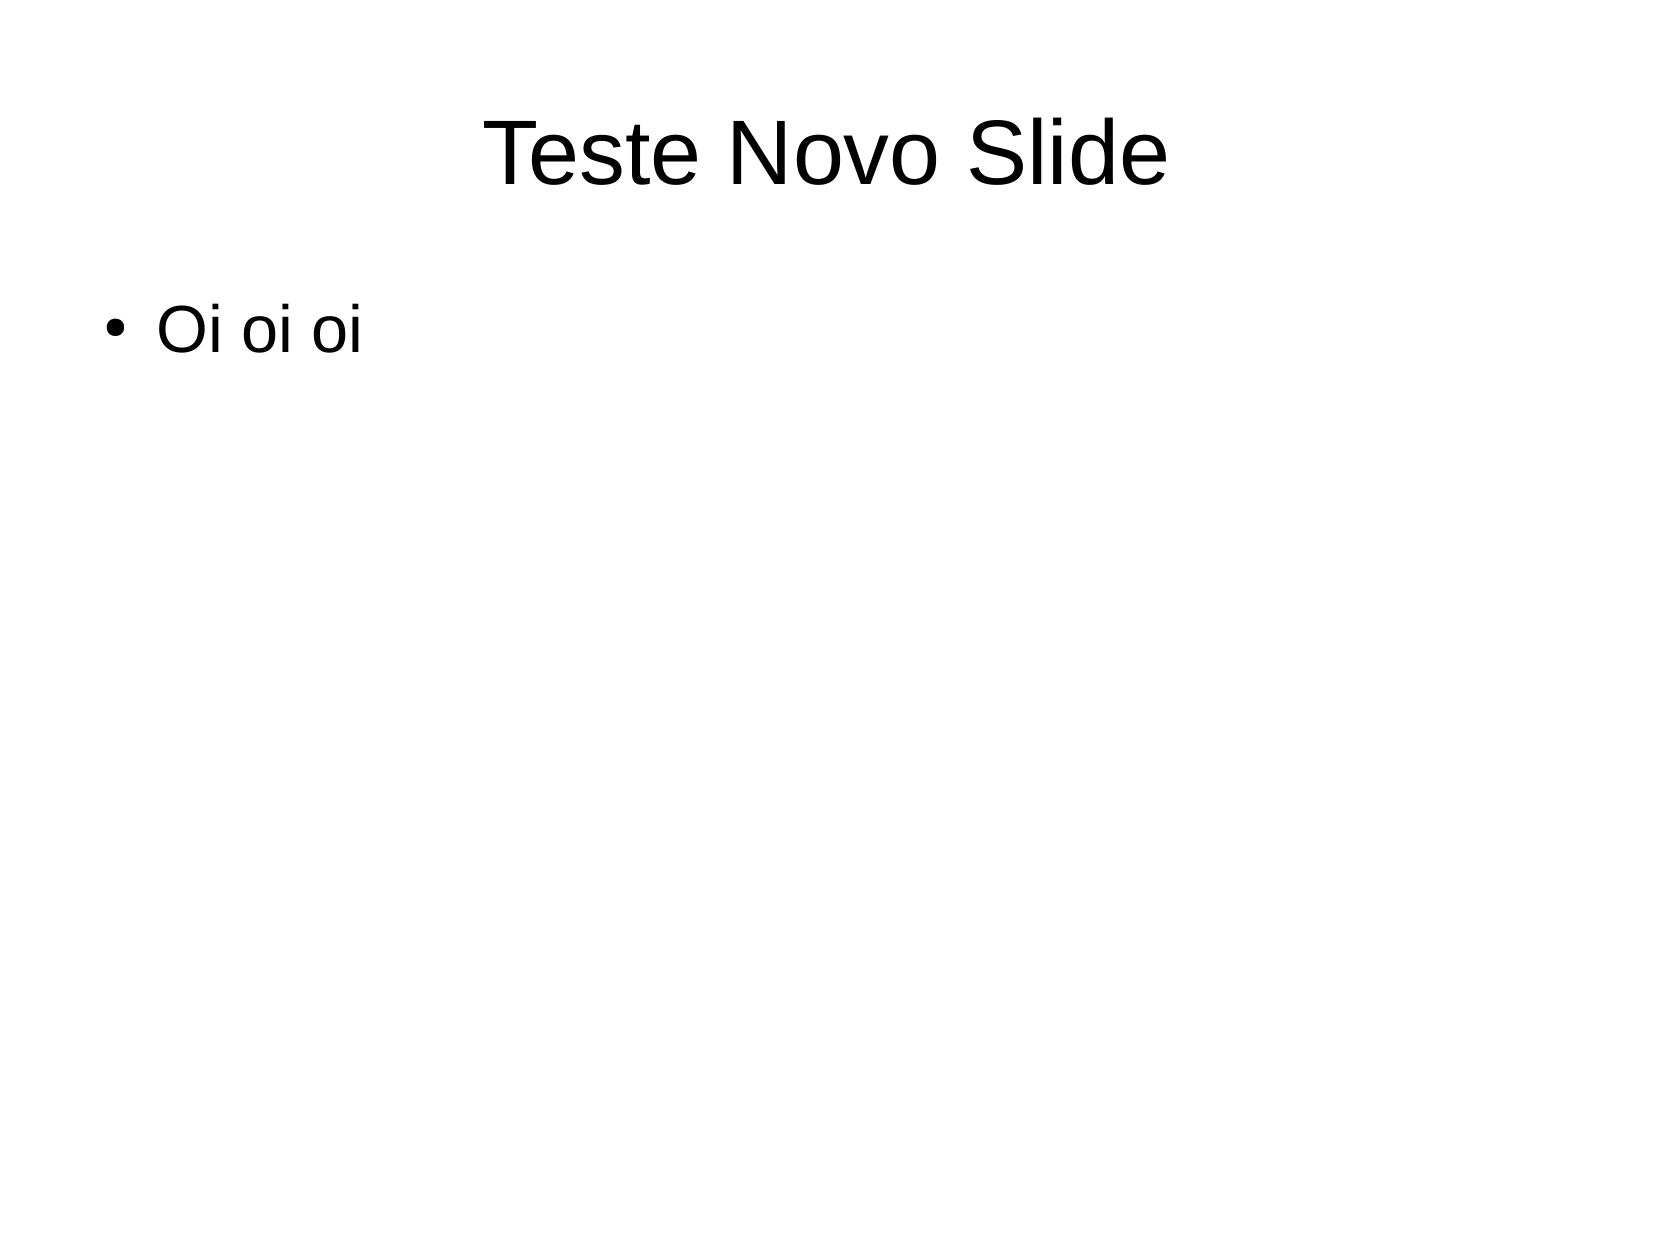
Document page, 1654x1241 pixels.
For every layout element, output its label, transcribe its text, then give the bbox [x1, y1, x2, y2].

list Oi oi oi [85, 291, 1574, 1011]
title Teste Novo Slide [82, 49, 1571, 257]
